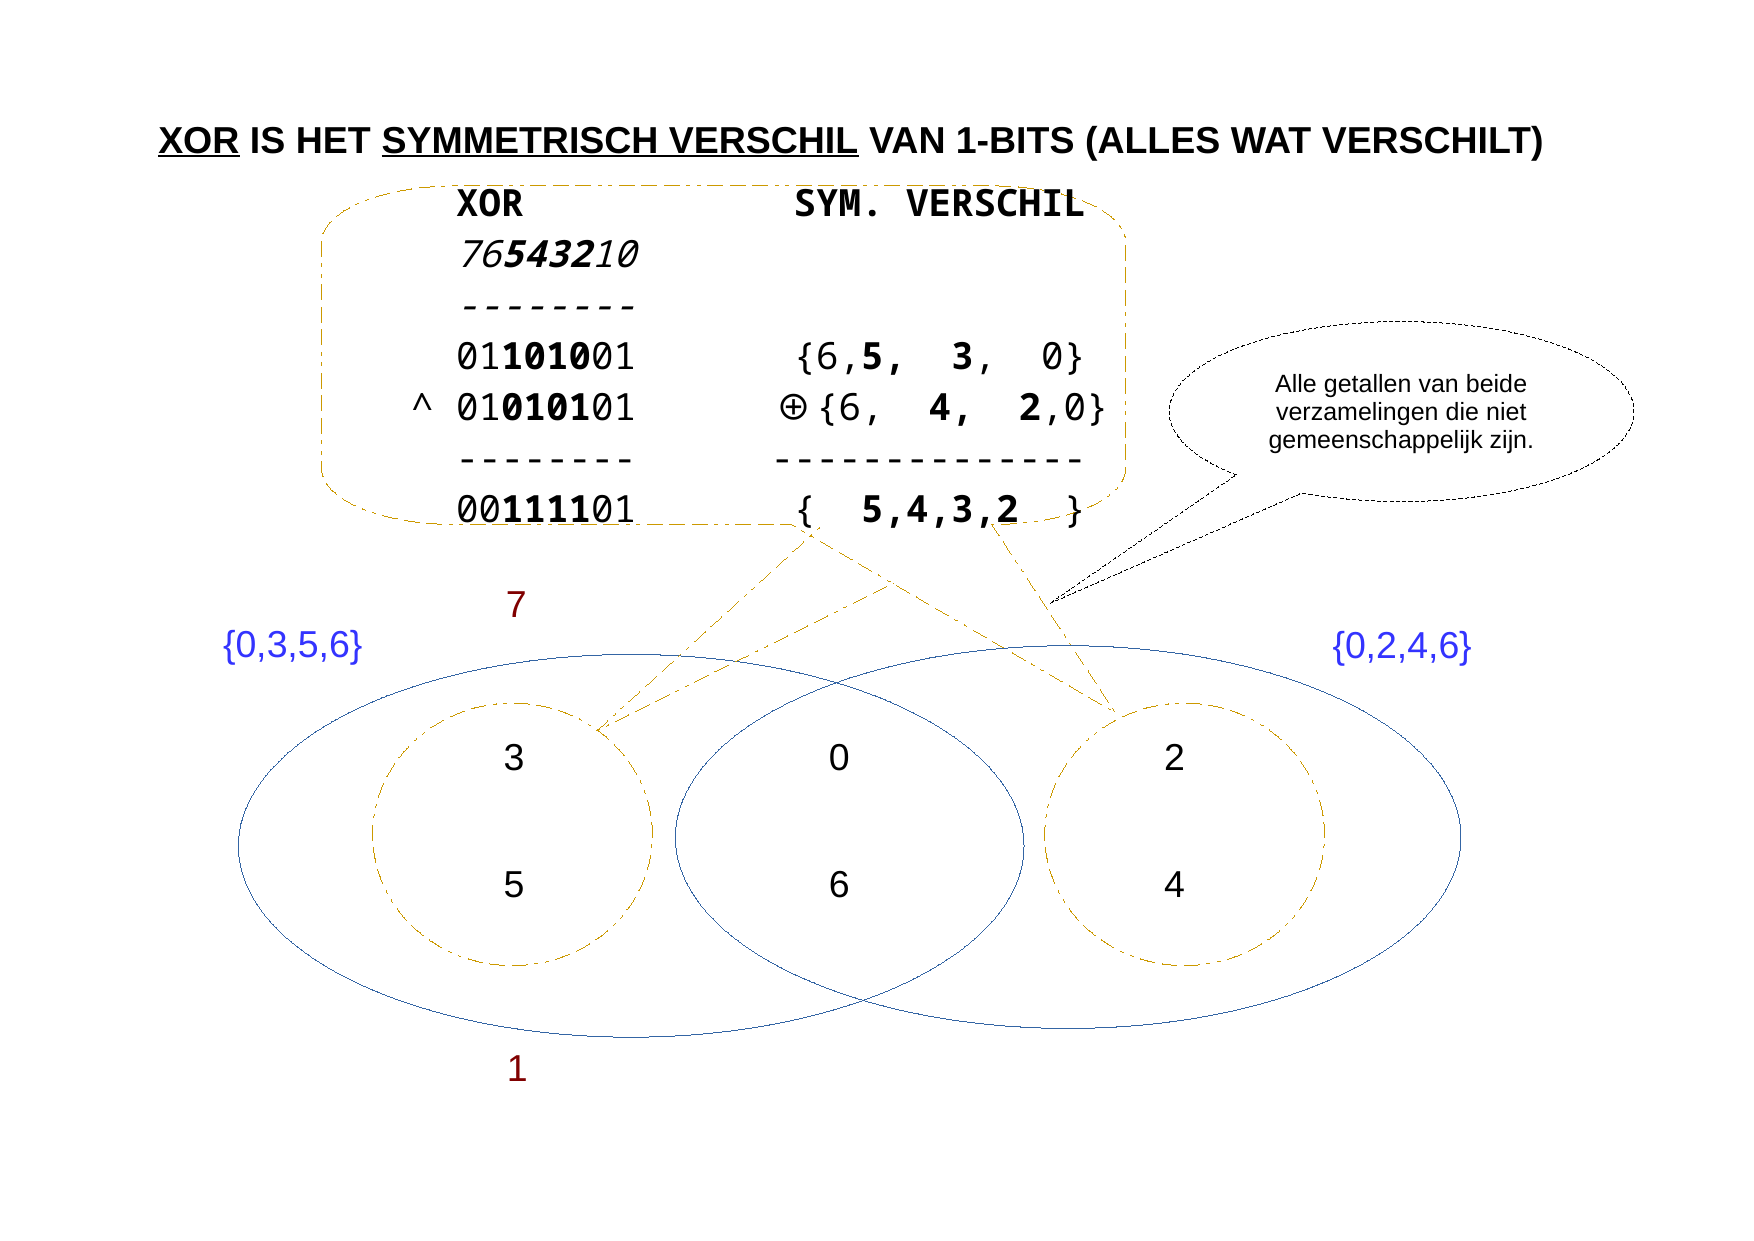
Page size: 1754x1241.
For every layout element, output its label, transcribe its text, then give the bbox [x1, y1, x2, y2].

text_box 4 [1149, 856, 1239, 945]
text_box 3 [488, 728, 579, 817]
text_box {0,2,4,6} [1317, 616, 1619, 705]
text_box 1 [492, 1040, 582, 1128]
text_box XOR IS HET SYMMETRISCH VERSCHIL VAN 1-BITS (ALLES WAT VERSCHILT) [143, 111, 1657, 211]
text_box 0 [814, 728, 904, 817]
text_box 2 [1149, 728, 1239, 817]
text_box 5 [488, 856, 579, 945]
text_box 6 [813, 856, 904, 945]
text_box Alle getallen van beide verzamelingen die niet gemeenschappelijk zijn. [1049, 321, 1634, 604]
text_box {0,3,5,6} [208, 616, 509, 705]
text_box XOR SYM. VERSCHIL 76543210 -------- 01101001 {6,5, 3, 0} ^ 01010101 ⊕{6, 4, 2,0} -------- -------------- 00111101 { 5,4,3,2 } [321, 211, 1126, 713]
text_box 7 [491, 576, 581, 664]
